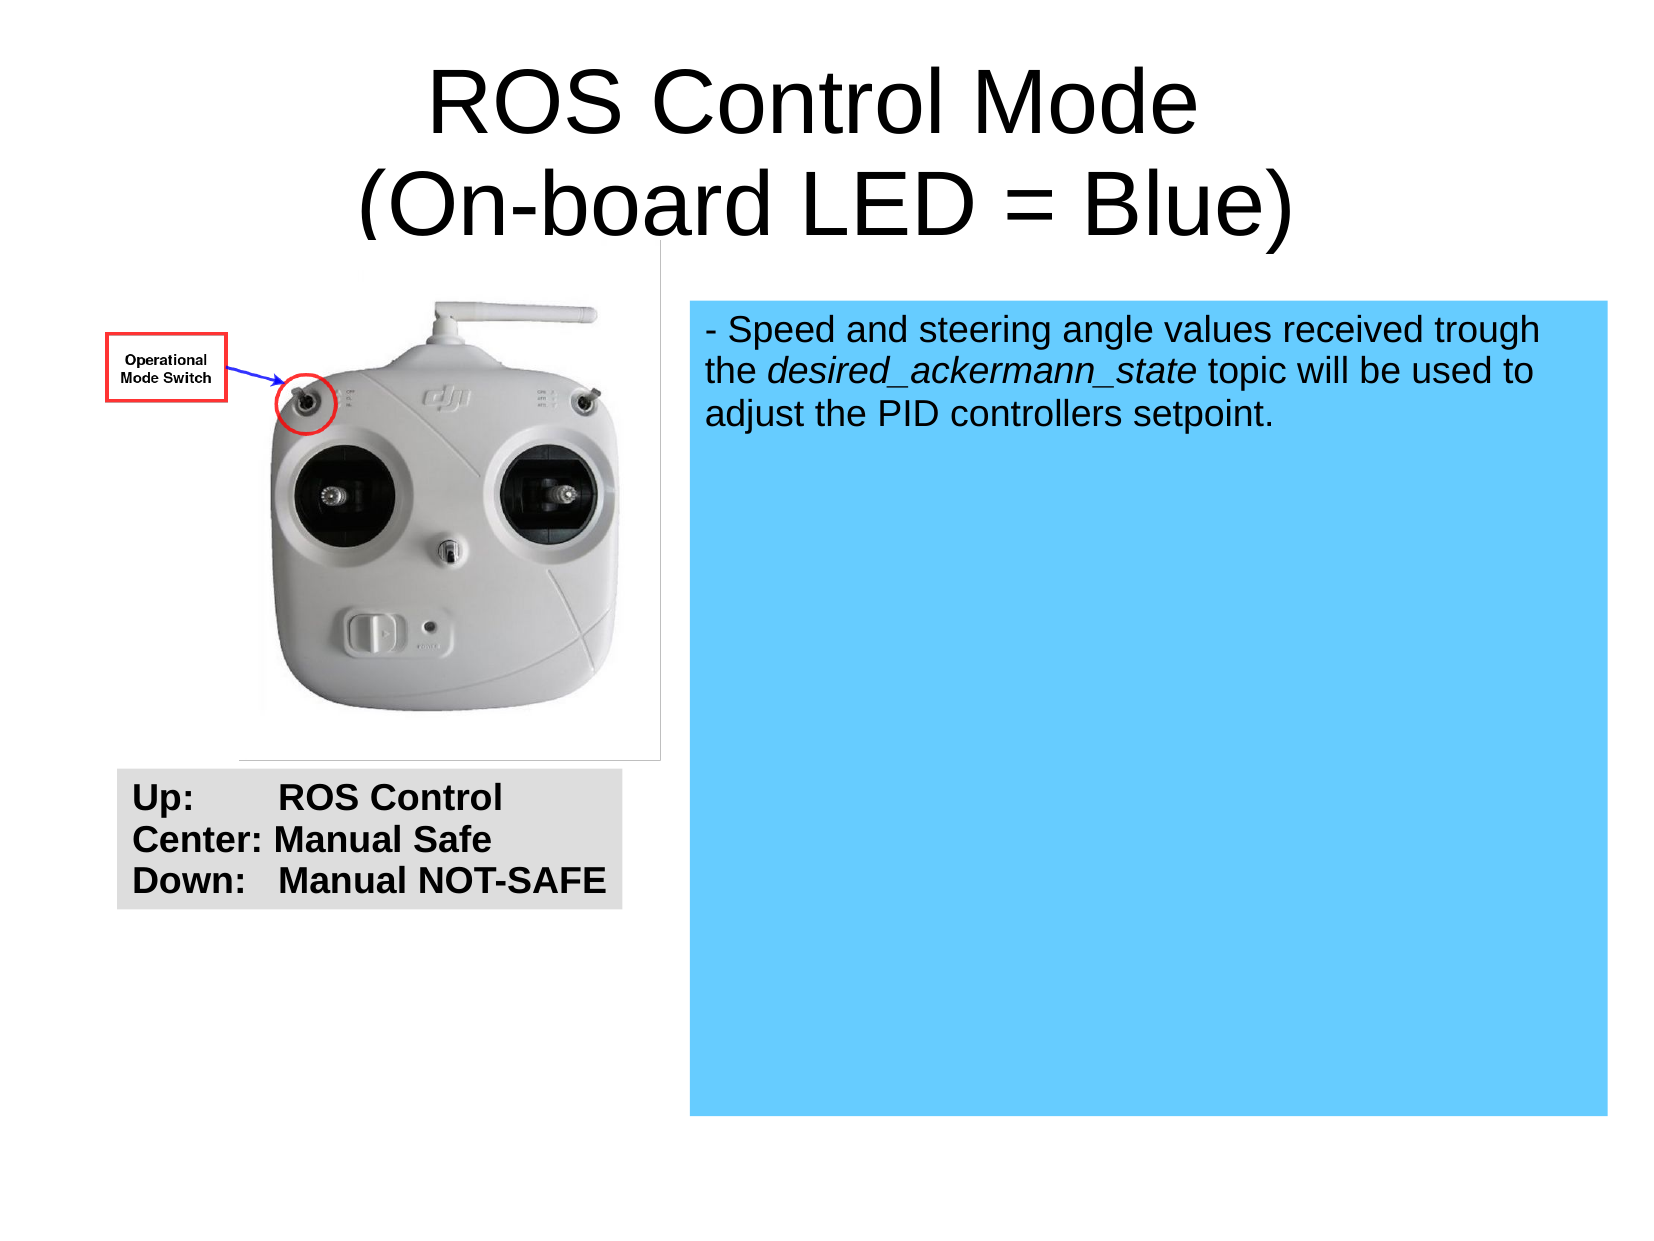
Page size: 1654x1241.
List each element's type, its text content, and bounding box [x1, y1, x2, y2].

text_box - Speed and steering angle values received trough the desired_ackermann_state topic will be used to adjust the PID controllers setpoint. [689, 300, 1608, 1117]
text_box Up: ROS Control Center: Manual Safe Down: Manual NOT-SAFE [117, 768, 623, 910]
picture [105, 240, 661, 761]
title ROS Control Mode (On-board LED = Blue) [82, 49, 1571, 257]
